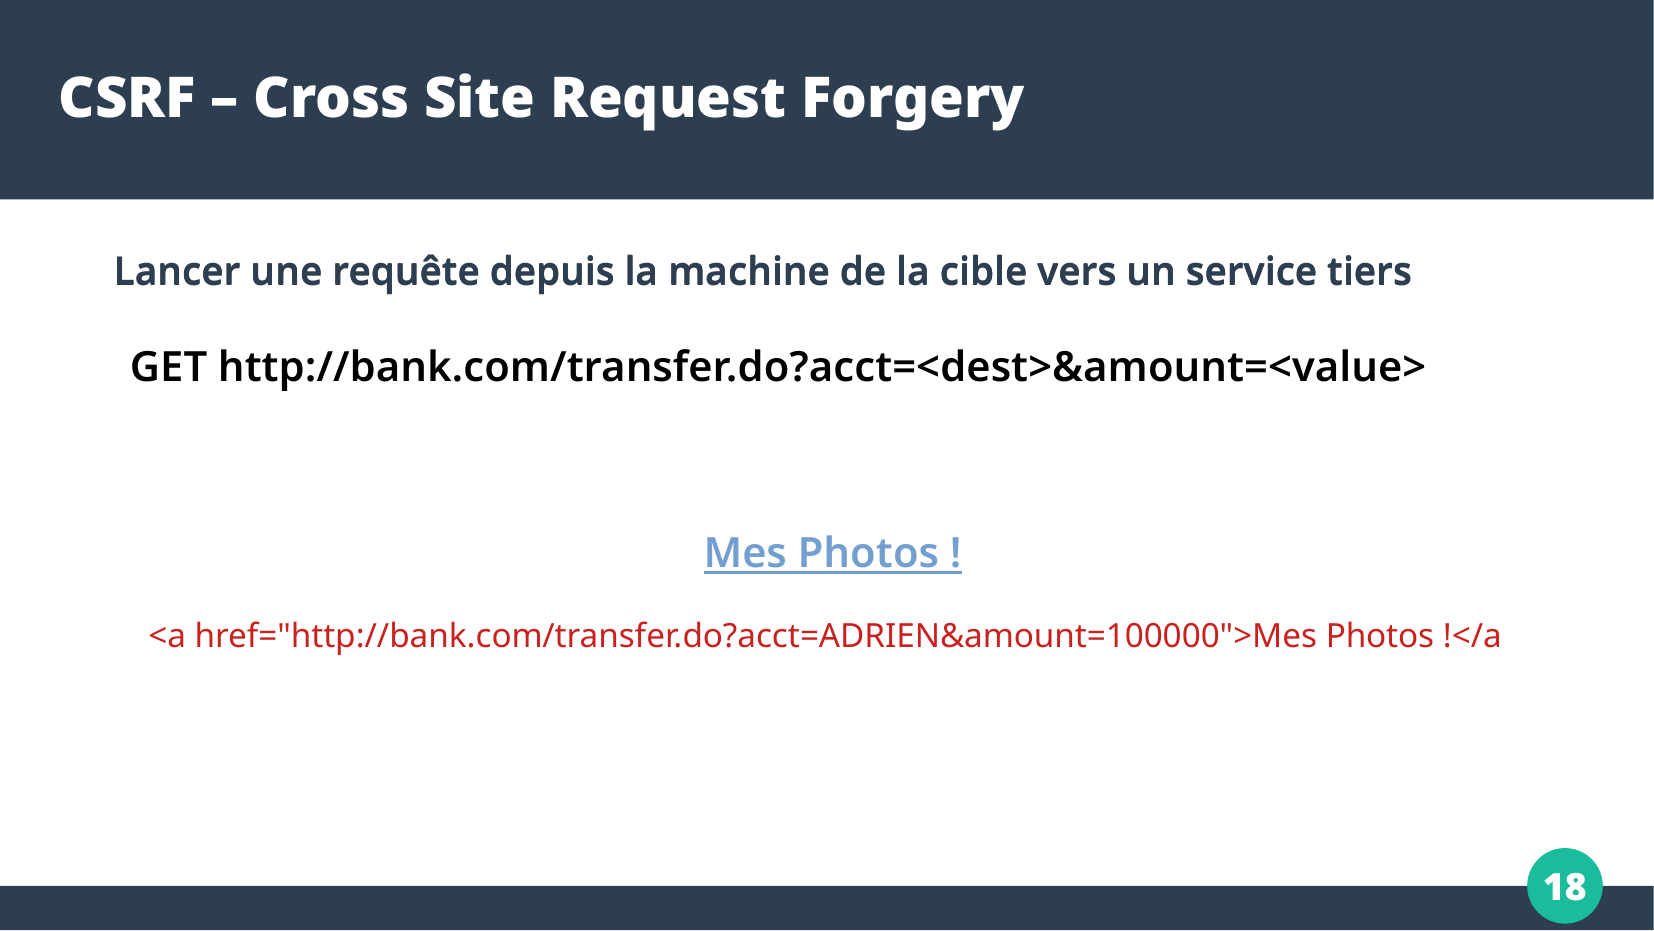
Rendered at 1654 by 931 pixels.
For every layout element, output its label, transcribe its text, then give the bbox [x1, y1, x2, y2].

title CSRF – Cross Site Request Forgery [59, 37, 1595, 155]
list Lancer une requête depuis la machine de la cible vers un service tiers [59, 243, 1536, 325]
list GET http://bank.com/transfer.do?acct=<dest>&amount=<value> [59, 336, 1536, 418]
text_box <a href="http://bank.com/transfer.do?acct=ADRIEN&amount=100000">Mes Photos !</a [46, 590, 1607, 680]
list Mes Photos ! [59, 522, 1536, 590]
